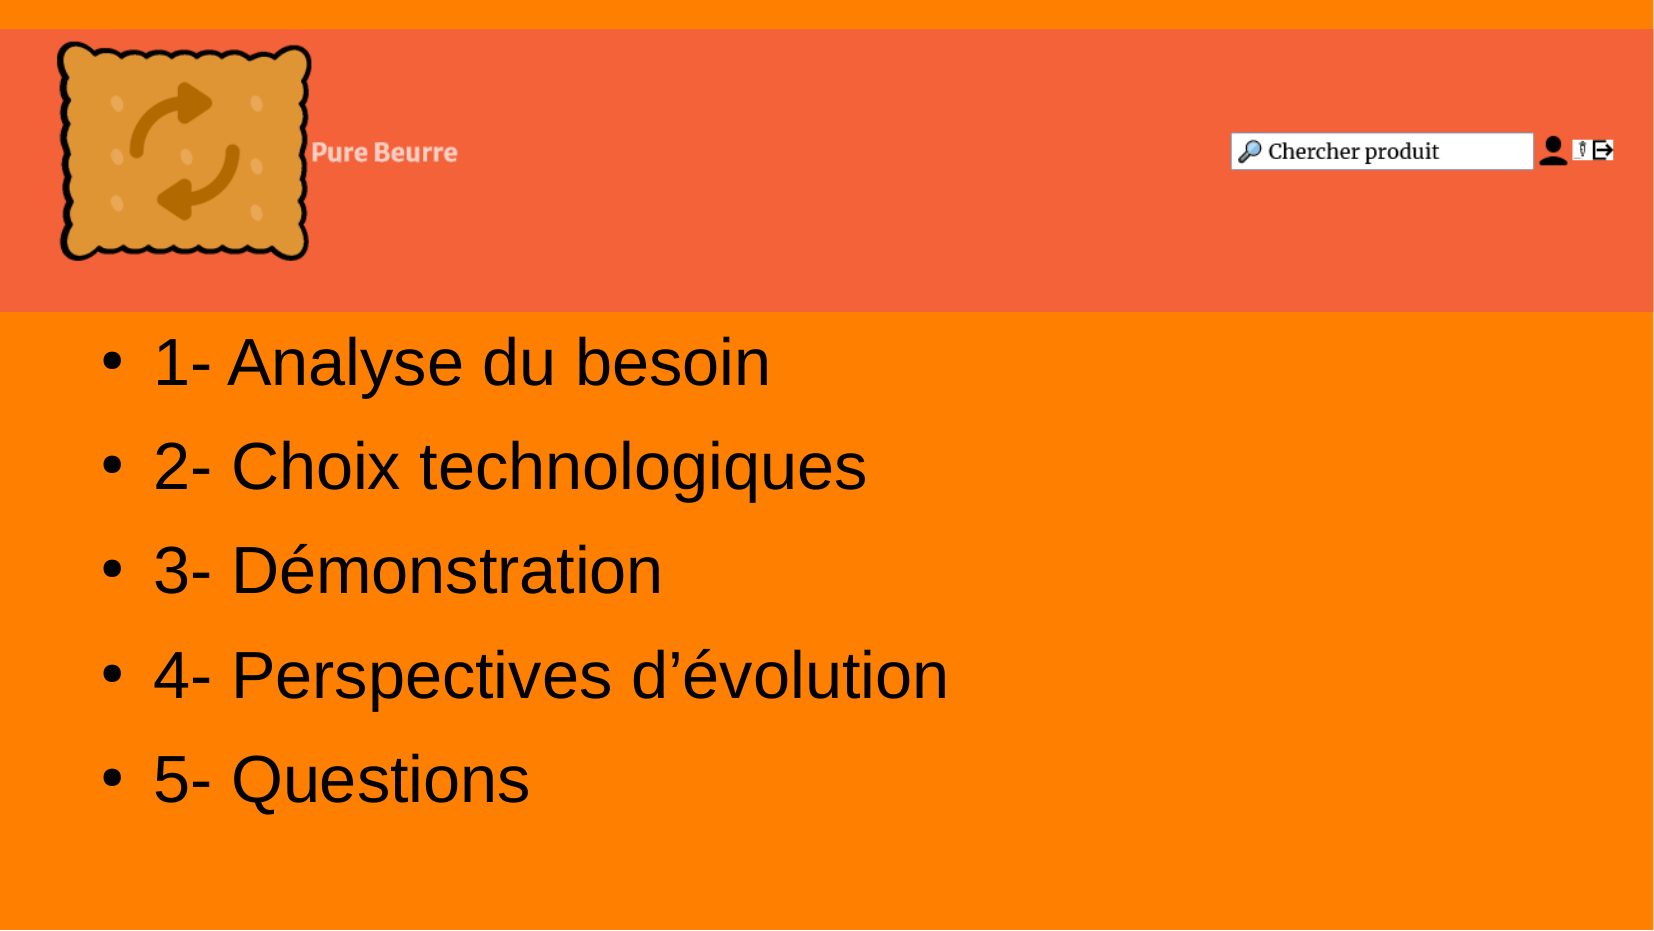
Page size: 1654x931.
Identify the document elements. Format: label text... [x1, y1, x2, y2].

picture [0, 29, 1654, 312]
list 1- Analyse du besoin 2- Choix technologiques 3- Démonstration 4- Perspectives d’évolution 5- Questions [82, 324, 1571, 886]
